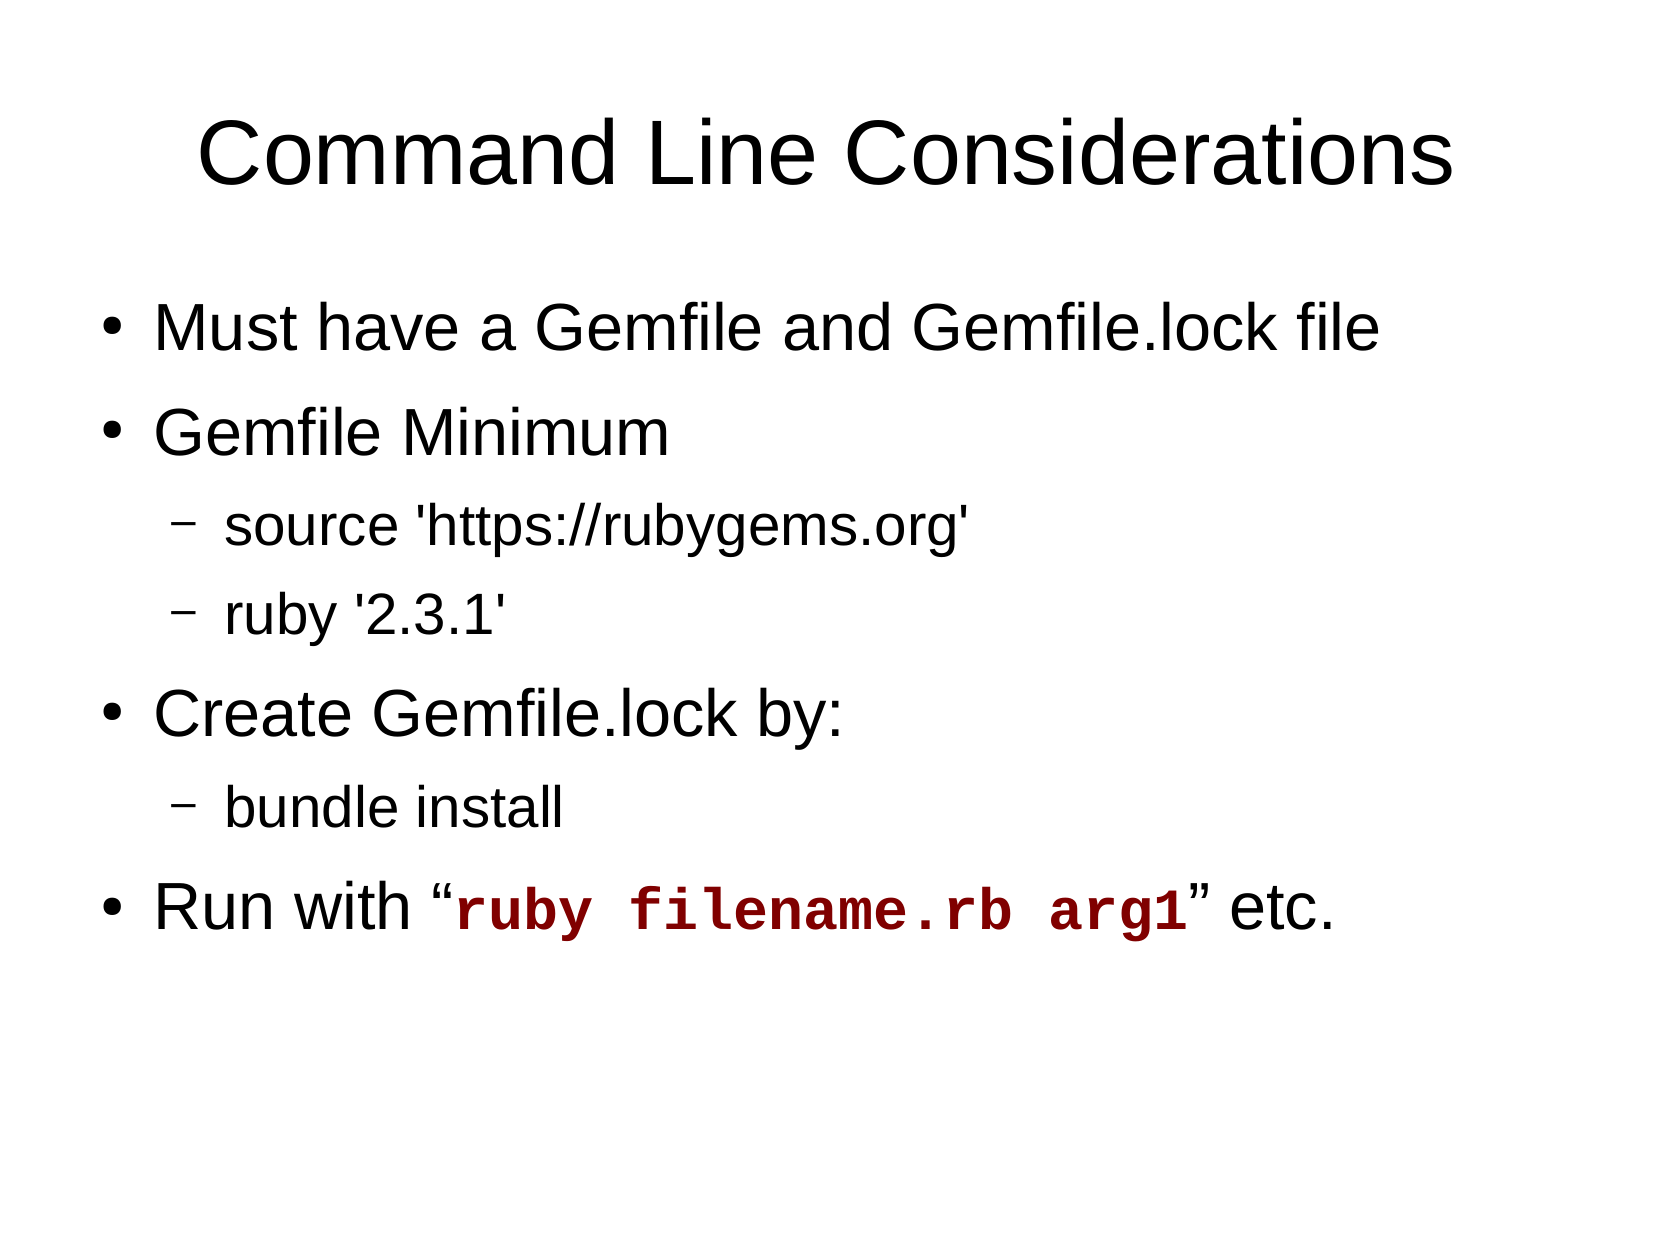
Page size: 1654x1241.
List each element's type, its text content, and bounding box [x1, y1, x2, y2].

list Must have a Gemfile and Gemfile.lock file Gemfile Minimum source 'https://rubygems.org' ruby '2.3.1' Create Gemfile.lock by: bundle install Run with “ruby filename.rb arg1” etc. [82, 290, 1571, 1010]
title Command Line Considerations [82, 49, 1571, 257]
